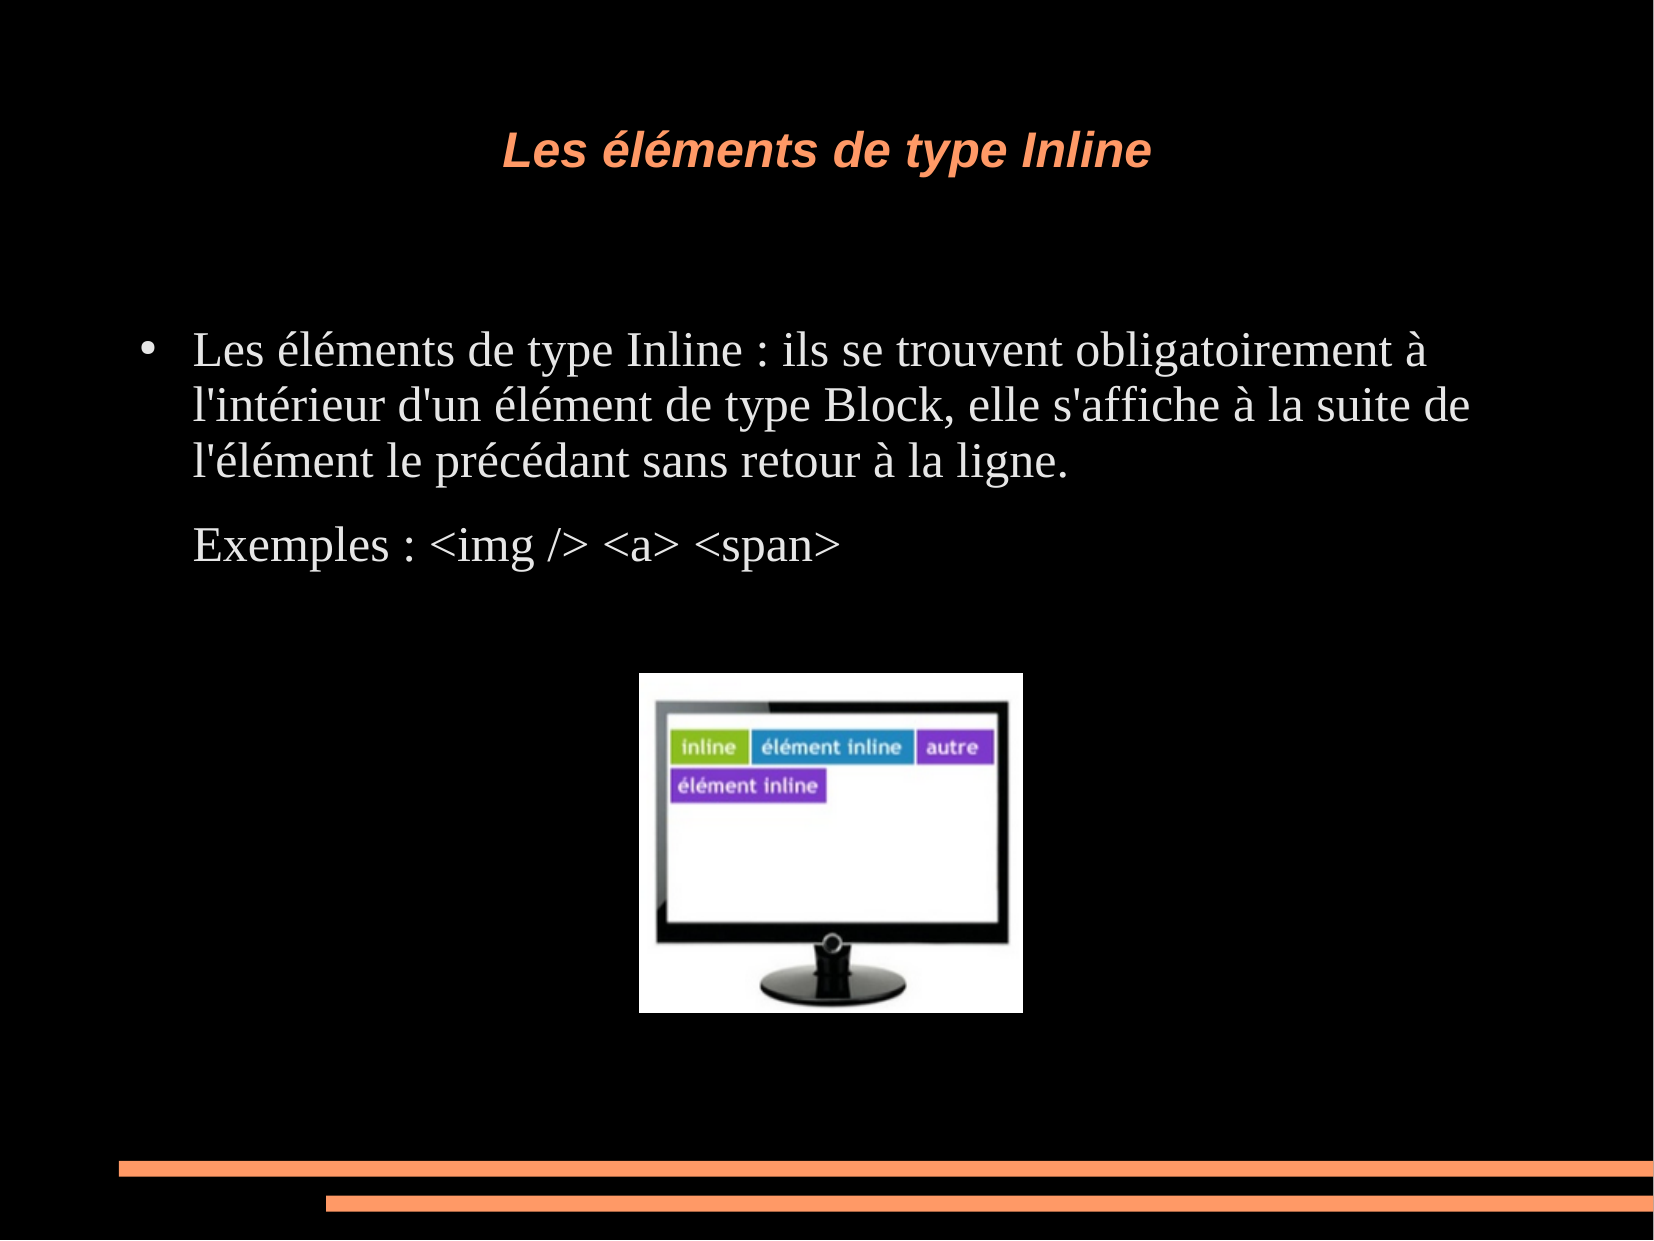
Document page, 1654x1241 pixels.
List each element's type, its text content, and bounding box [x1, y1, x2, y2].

title Les éléments de type Inline [121, 46, 1534, 254]
list Les éléments de type Inline : ils se trouvent obligatoirement à l'intérieur d'un élément de type Block, elle s'affiche à la suite de l'élément le précédant sans retour à la ligne. Exemples : <img /> <a> <span> [121, 322, 1561, 1132]
picture [639, 673, 1023, 1013]
